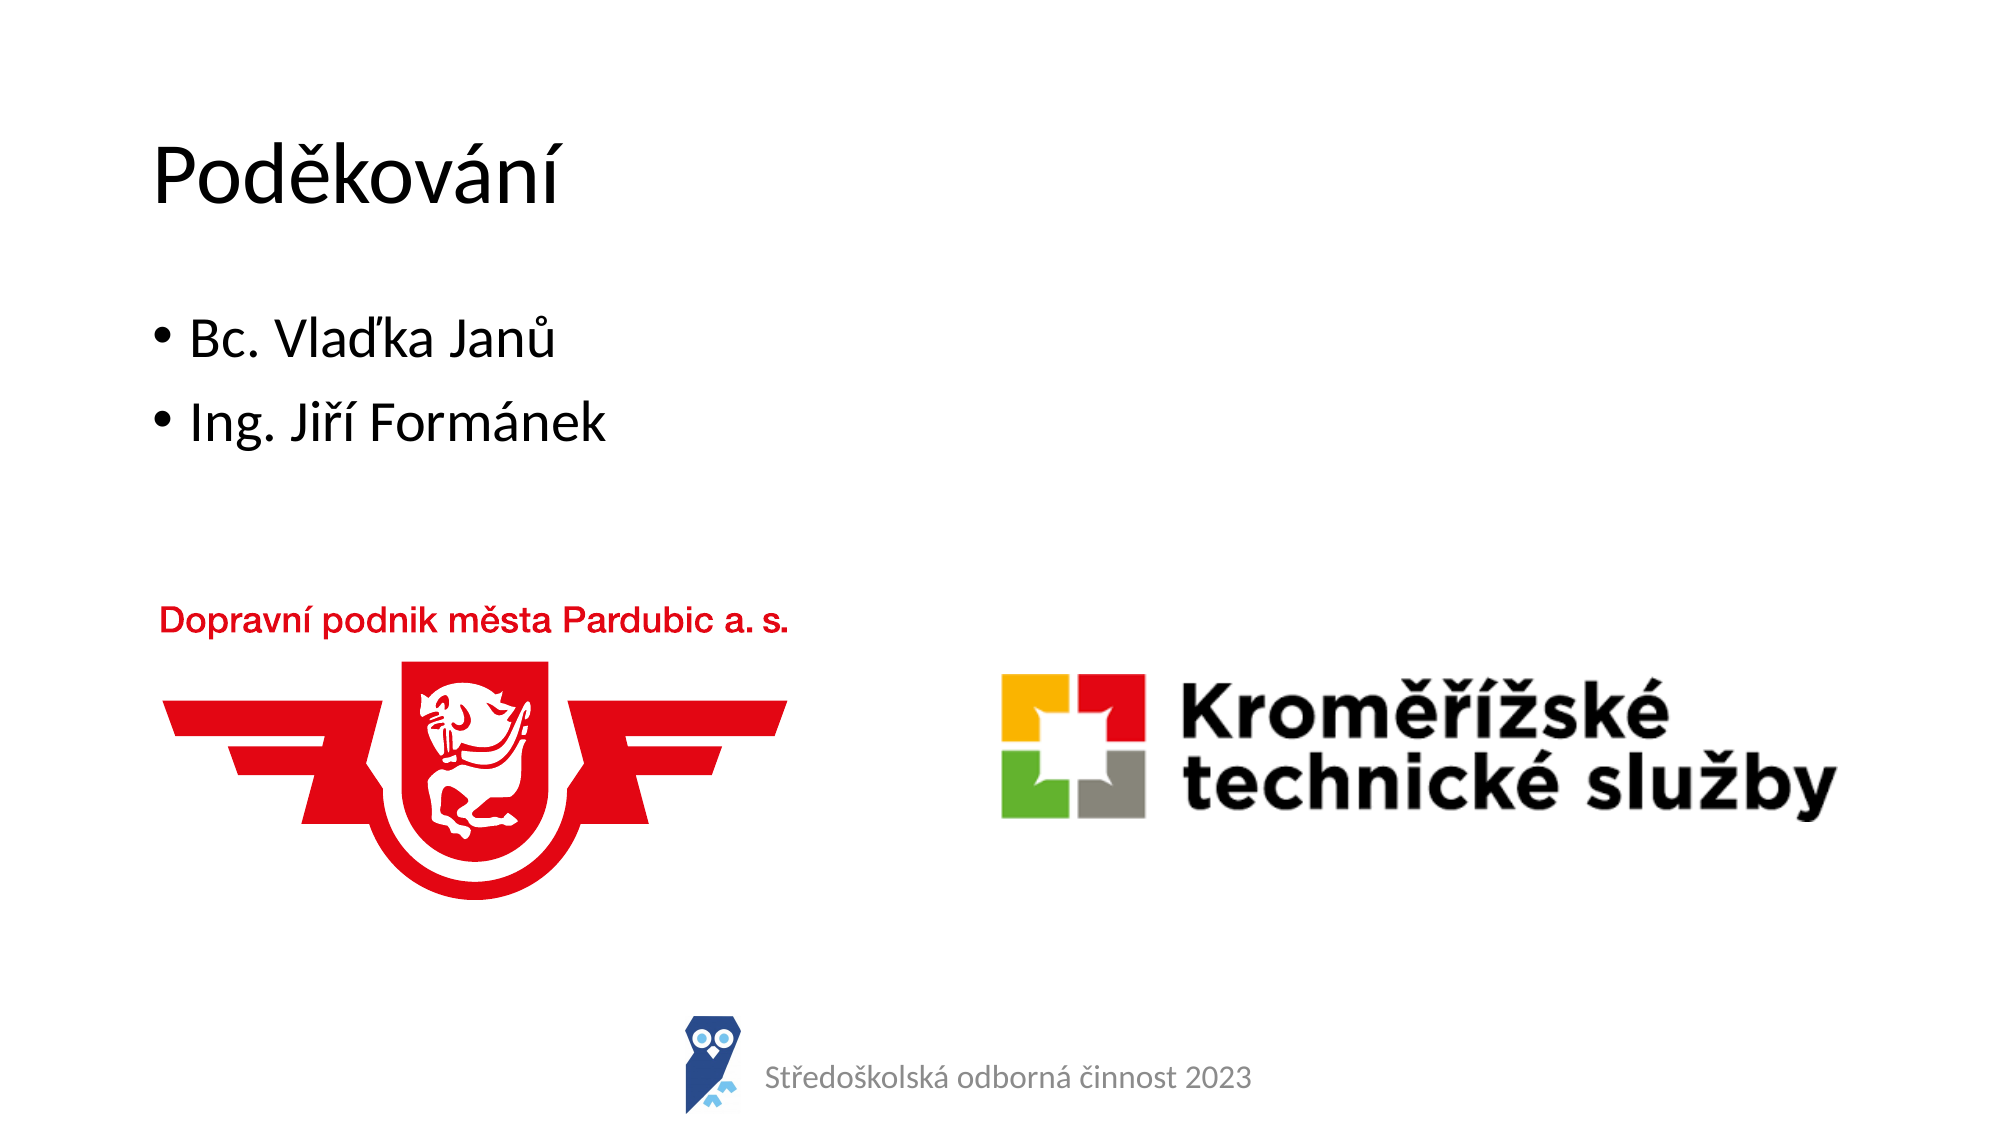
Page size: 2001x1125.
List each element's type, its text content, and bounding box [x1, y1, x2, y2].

picture [161, 605, 788, 901]
picture [1001, 674, 1838, 822]
title Poděkování [137, 60, 1863, 278]
list Bc. Vlaďka Janů Ing. Jiří Formánek [137, 299, 1863, 1014]
picture [685, 1016, 741, 1114]
